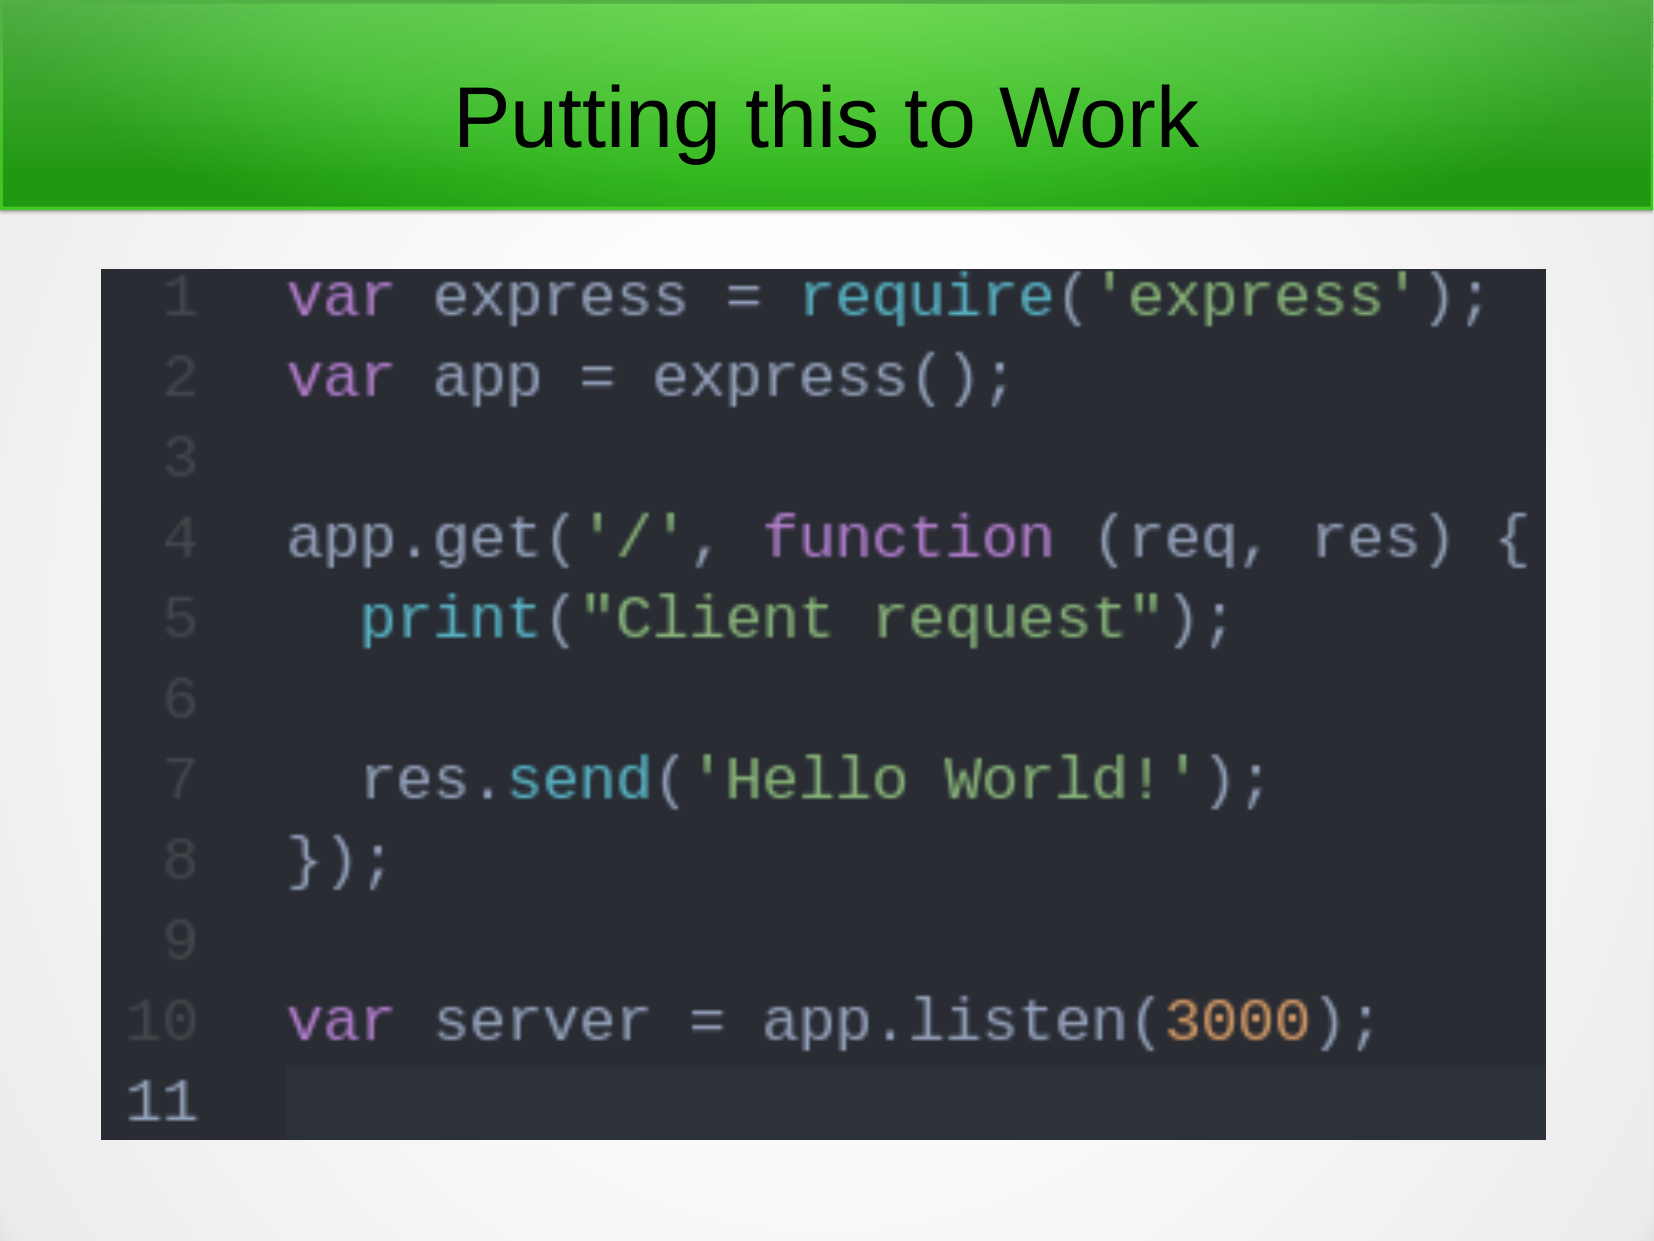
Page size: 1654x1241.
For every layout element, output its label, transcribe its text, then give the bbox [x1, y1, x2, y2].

picture [101, 269, 1546, 1141]
title Putting this to Work [82, 47, 1571, 189]
